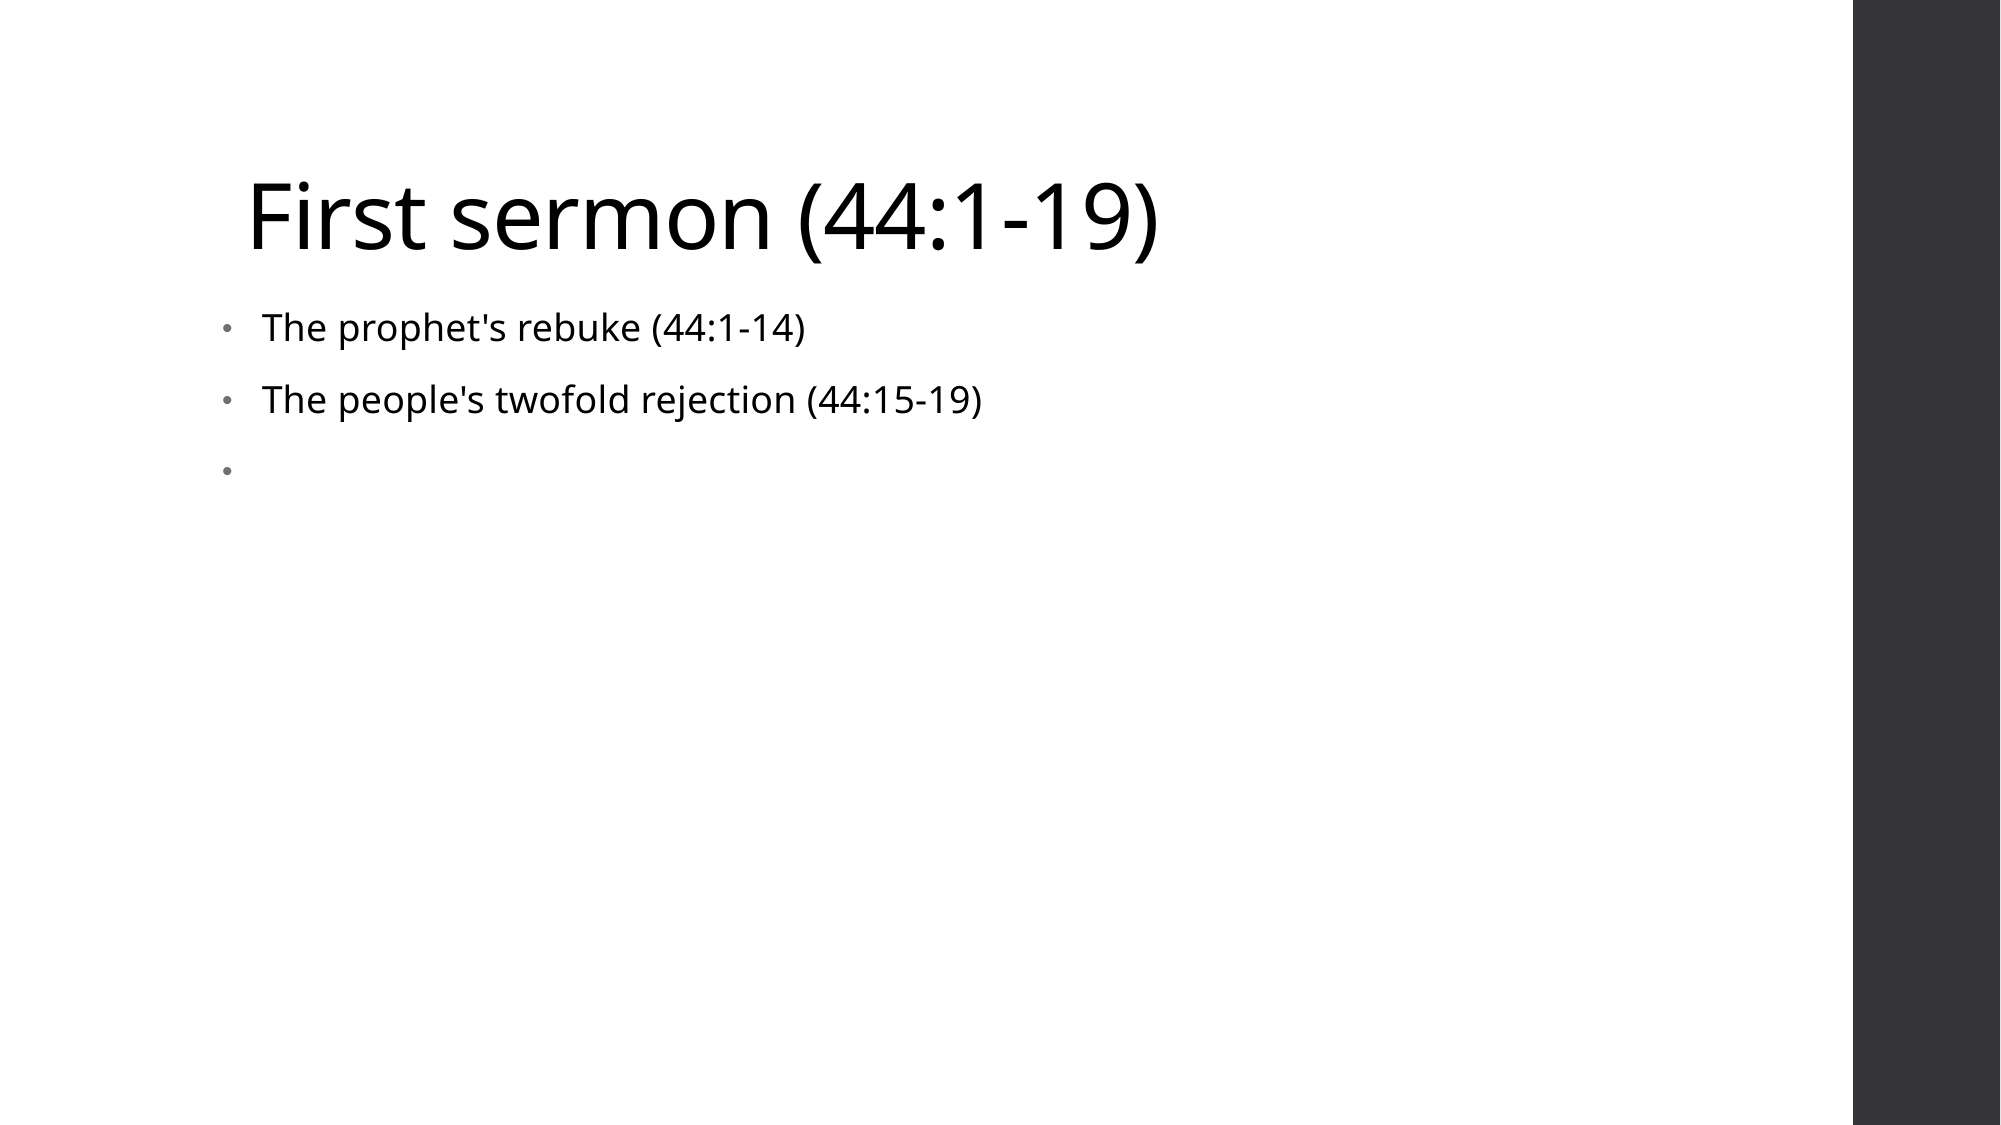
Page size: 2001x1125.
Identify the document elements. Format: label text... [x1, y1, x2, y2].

title First sermon (44:1-19) [206, 60, 1797, 278]
list The prophet's rebuke (44:1-14) The people's twofold rejection (44:15-19) [206, 299, 1617, 1014]
